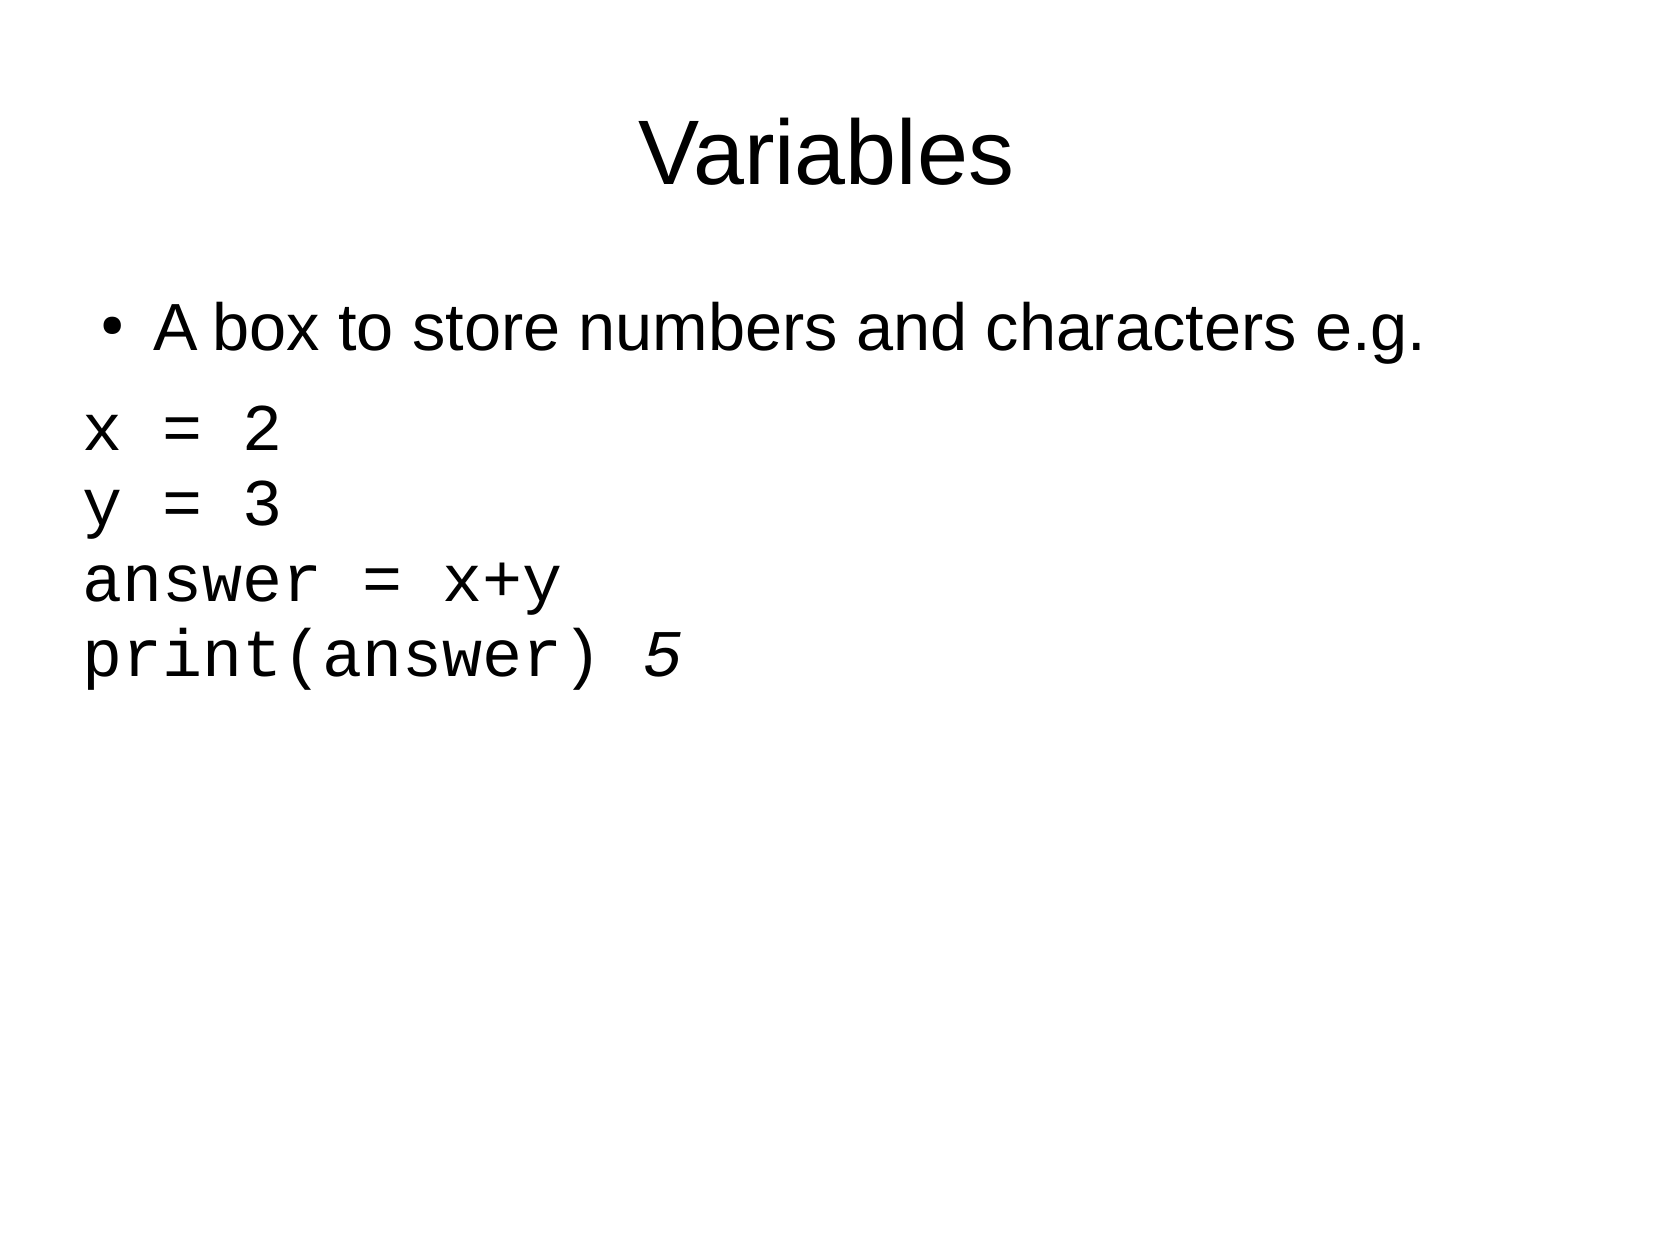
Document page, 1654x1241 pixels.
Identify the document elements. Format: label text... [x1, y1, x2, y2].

title Variables [82, 49, 1571, 257]
list A box to store numbers and characters e.g. x = 2 y = 3 answer = x+y print(answer) 5 [82, 290, 1571, 1109]
